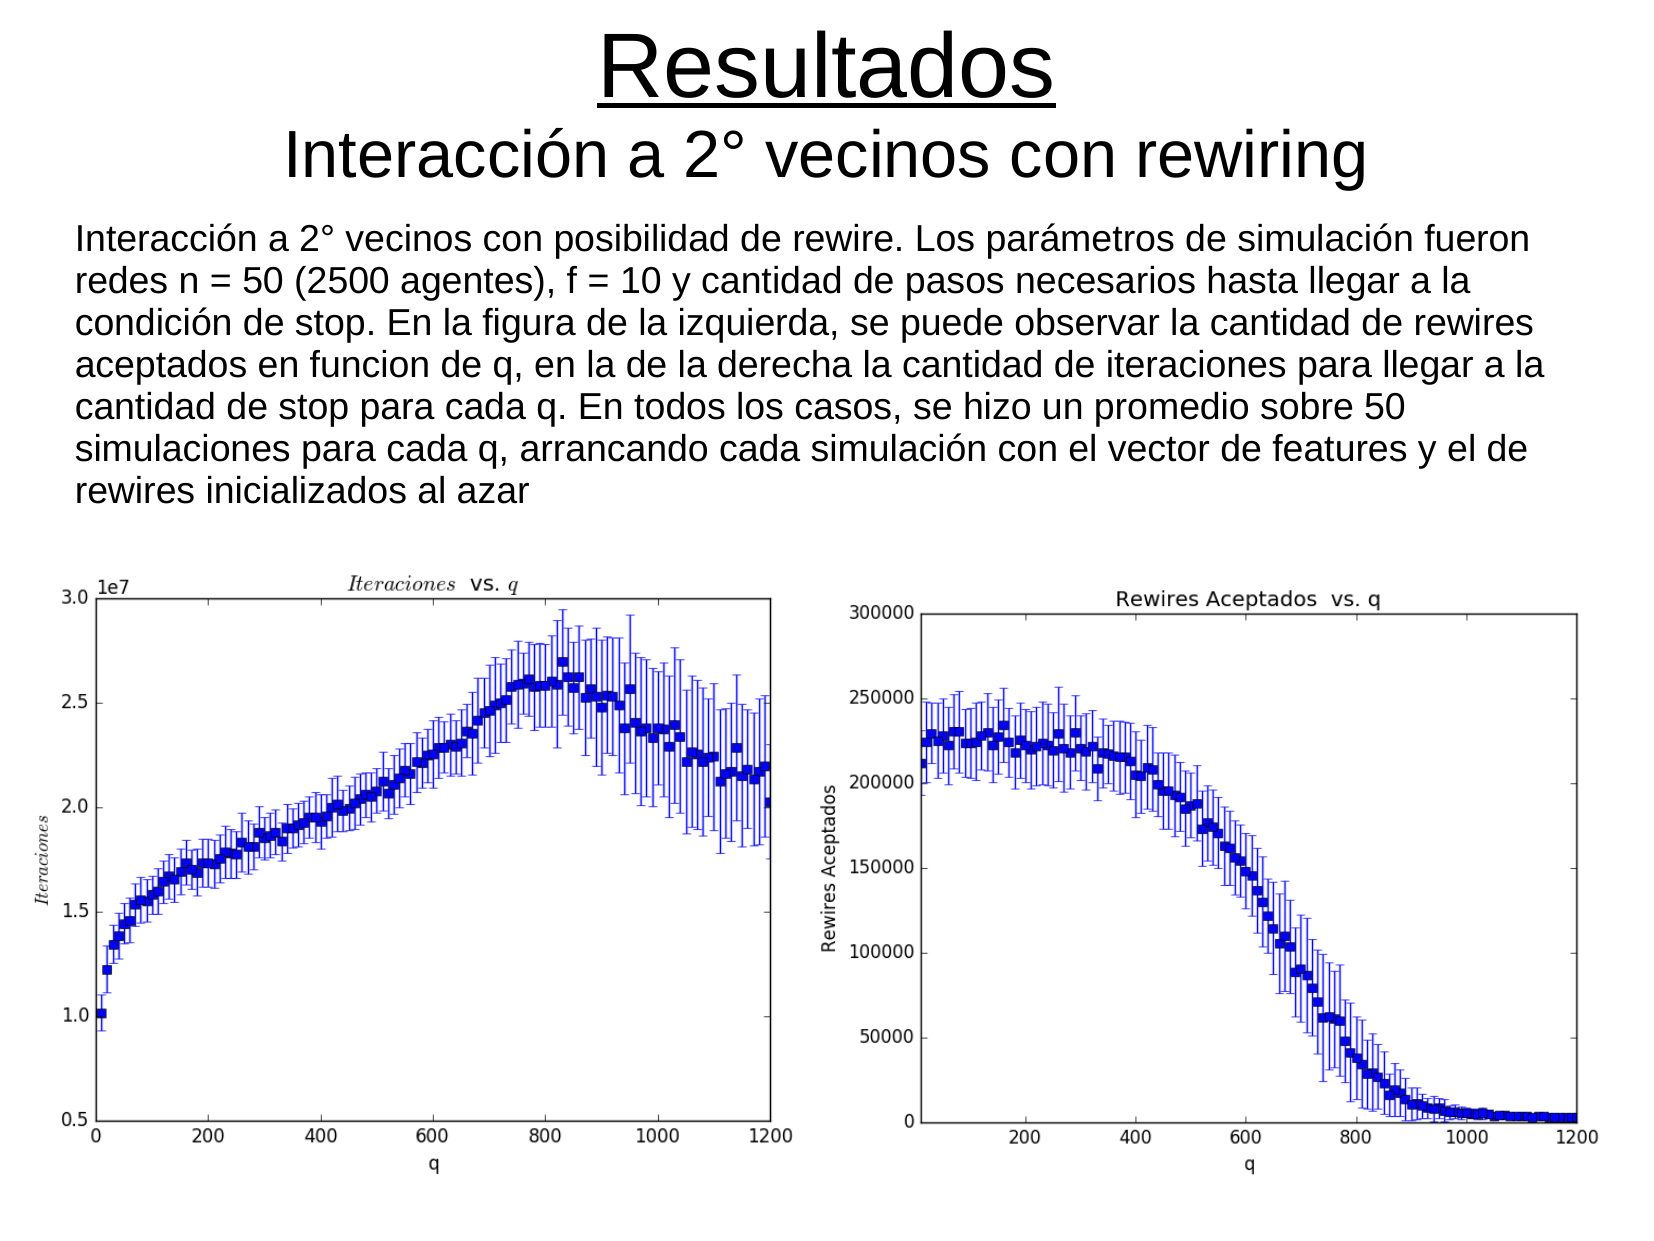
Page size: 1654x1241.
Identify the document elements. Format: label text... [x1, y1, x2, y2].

picture [815, 566, 1615, 1186]
text_box Interacción a 2° vecinos con posibilidad de rewire. Los parámetros de simulación fueron redes n = 50 (2500 agentes), f = 10 y cantidad de pasos necesarios hasta llegar a la condición de stop. En la figura de la izquierda, se puede observar la cantidad de rewires aceptados en funcion de q, en la de la derecha la cantidad de iteraciones para llegar a la cantidad de stop para cada q. En todos los casos, se hizo un promedio sobre 50 simulaciones para cada q, arrancando cada simulación con el vector de features y el de rewires inicializados al azar [60, 210, 1606, 519]
title Resultados Interacción a 2° vecinos con rewiring [82, 0, 1571, 208]
picture [15, 563, 796, 1186]
